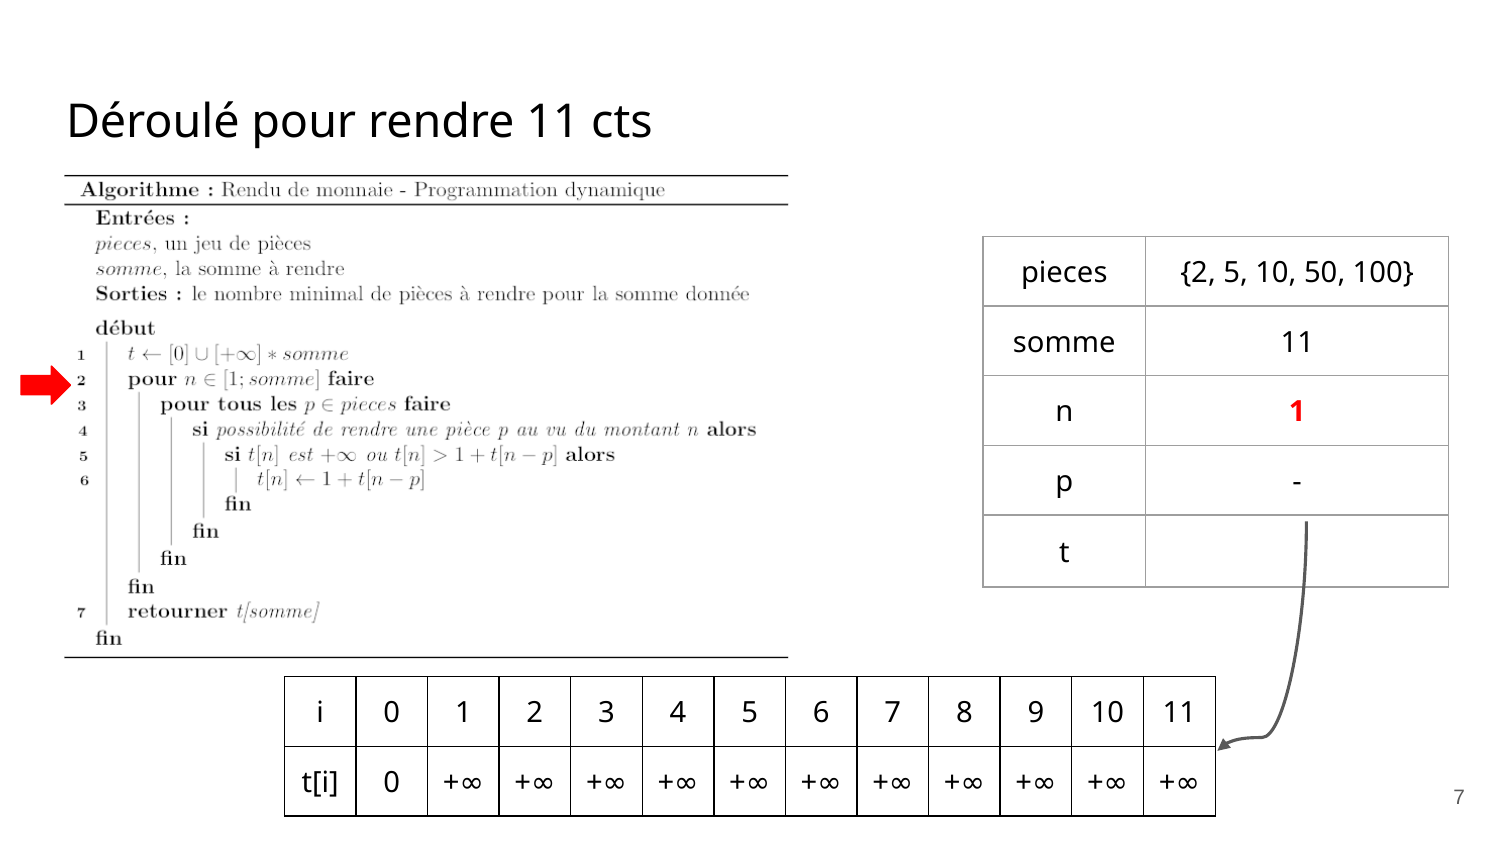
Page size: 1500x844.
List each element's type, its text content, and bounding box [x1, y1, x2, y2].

table_cell - [1146, 446, 1448, 514]
table_header i [285, 677, 355, 746]
table_cell +∞ [500, 747, 570, 815]
table_cell 11 [1146, 307, 1448, 375]
table_header 11 [1144, 677, 1215, 746]
table_header 5 [715, 677, 785, 746]
text_box [21, 366, 71, 405]
table_cell t [984, 516, 1145, 586]
table_header 2 [500, 677, 570, 746]
table_header 0 [357, 677, 427, 746]
table_header 10 [1072, 677, 1143, 746]
table_header {2, 5, 10, 50, 100} [1146, 237, 1448, 305]
table_cell +∞ [1001, 747, 1071, 815]
table_header 3 [571, 677, 642, 746]
table_cell +∞ [571, 747, 642, 815]
table_header 9 [1001, 677, 1071, 746]
table_cell somme [984, 307, 1145, 375]
table_cell 1 [1146, 376, 1448, 445]
table_cell +∞ [1144, 747, 1215, 815]
table_cell +∞ [643, 747, 713, 815]
table_cell +∞ [1072, 747, 1143, 815]
table_header 7 [858, 677, 928, 746]
title Déroulé pour rendre 11 cts [51, 72, 1449, 167]
slide_number <numéro> [1389, 764, 1480, 830]
table_header pieces [984, 237, 1145, 305]
table_cell +∞ [858, 747, 928, 815]
table_cell 0 [357, 747, 427, 815]
table_cell p [984, 446, 1145, 514]
table_cell +∞ [428, 747, 498, 815]
table_cell +∞ [786, 747, 856, 815]
table_header 8 [929, 677, 999, 746]
table_cell n [984, 376, 1145, 445]
table_header 6 [786, 677, 856, 746]
table_header 4 [643, 677, 713, 746]
picture [63, 173, 789, 660]
table_cell [1146, 516, 1448, 586]
table_header 1 [428, 677, 498, 746]
table_cell t[i] [285, 747, 355, 815]
table_cell +∞ [929, 747, 999, 815]
table_cell +∞ [715, 747, 785, 815]
